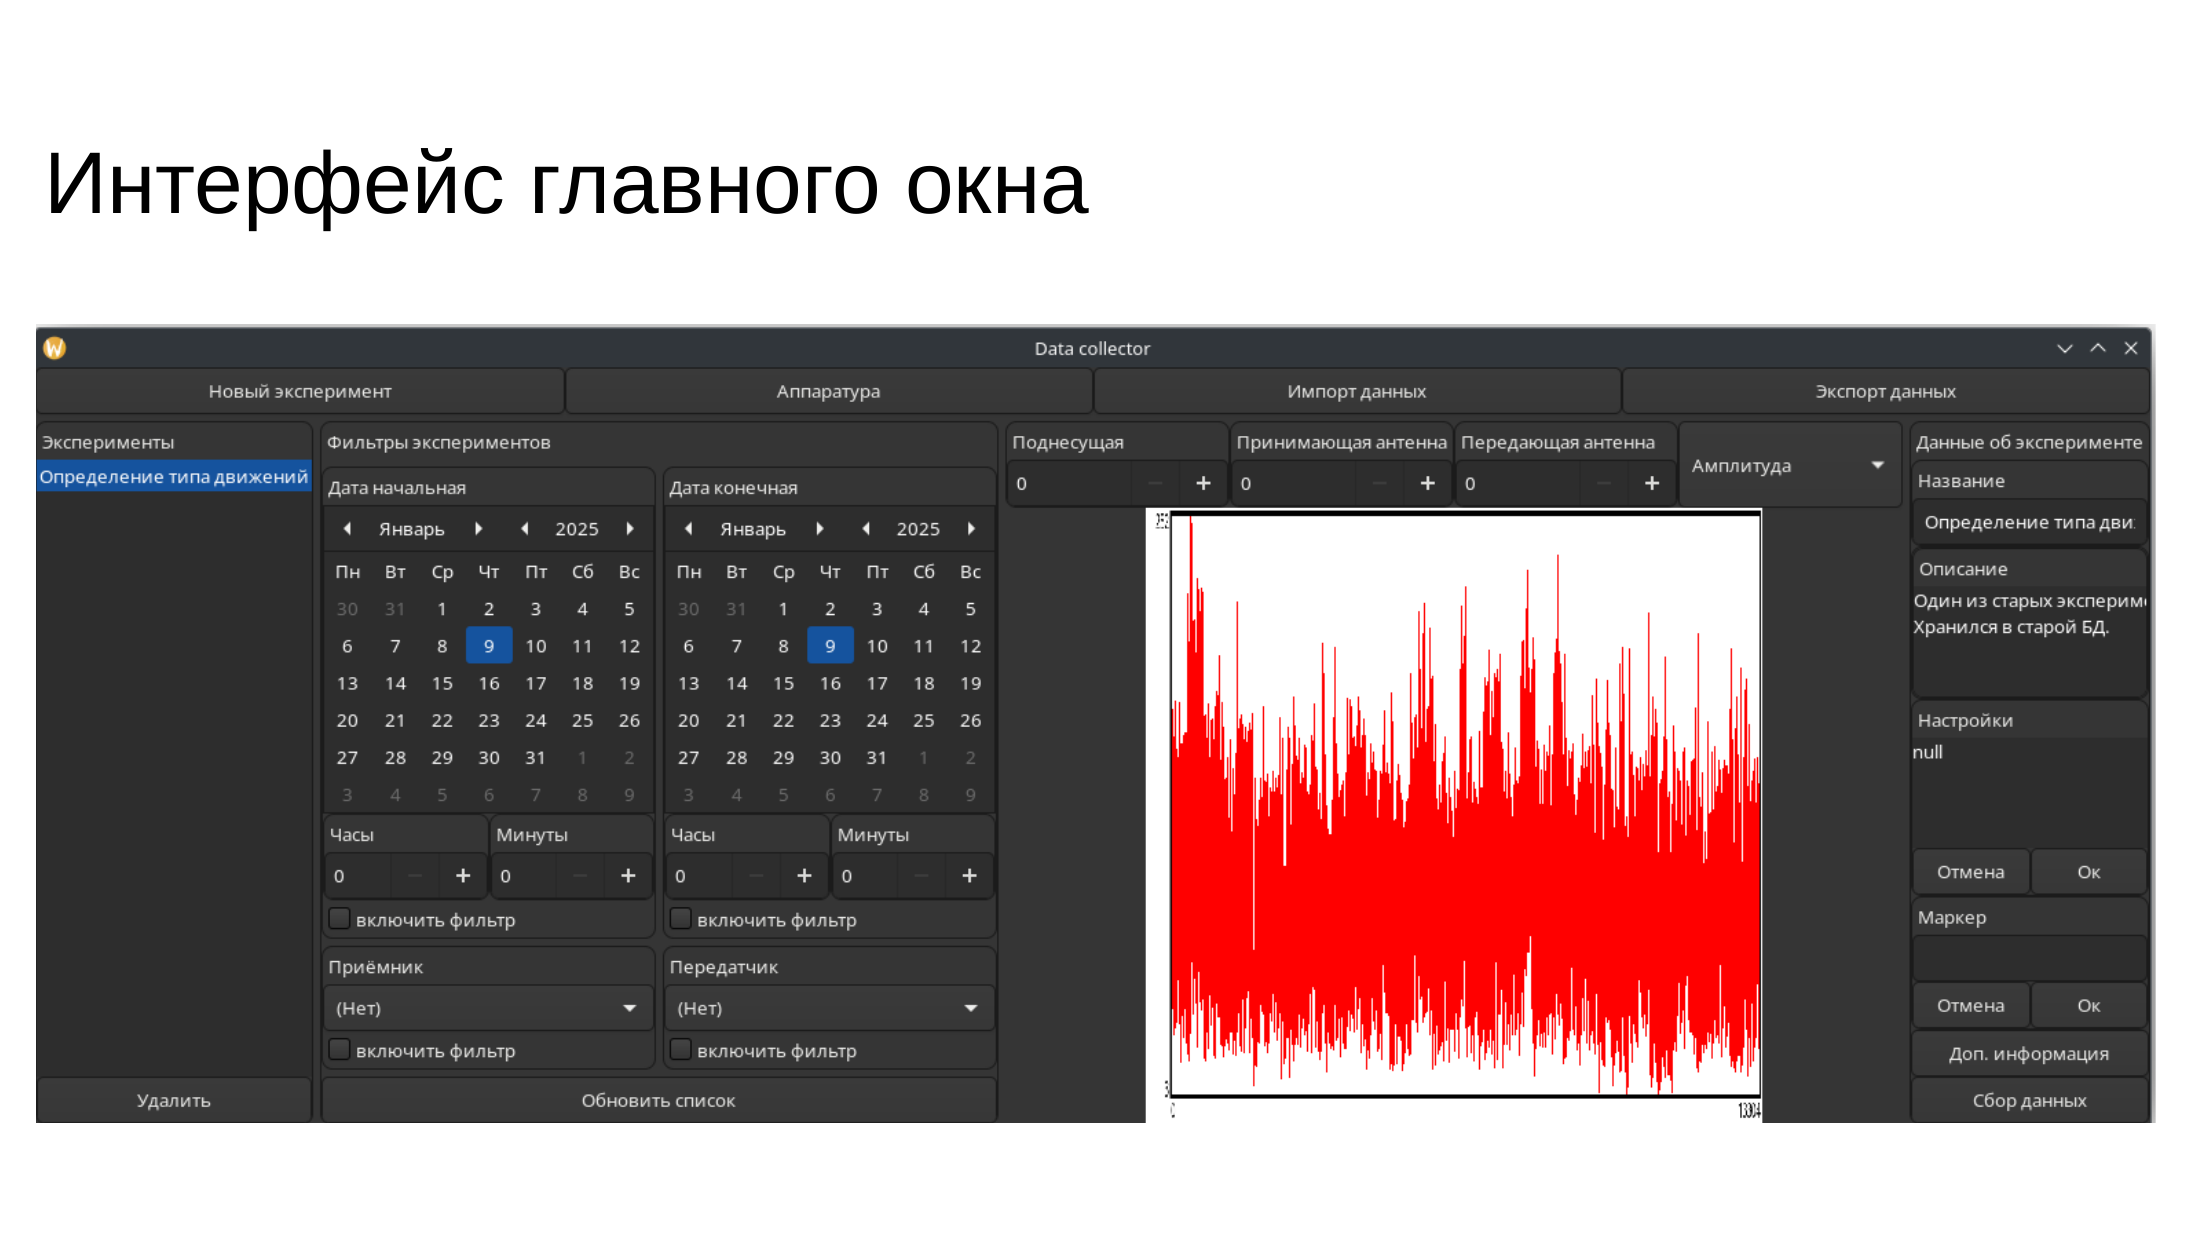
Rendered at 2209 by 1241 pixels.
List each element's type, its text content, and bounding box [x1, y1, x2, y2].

picture [36, 324, 2156, 1123]
text_box Интерфейс главного окна [29, 29, 2126, 266]
